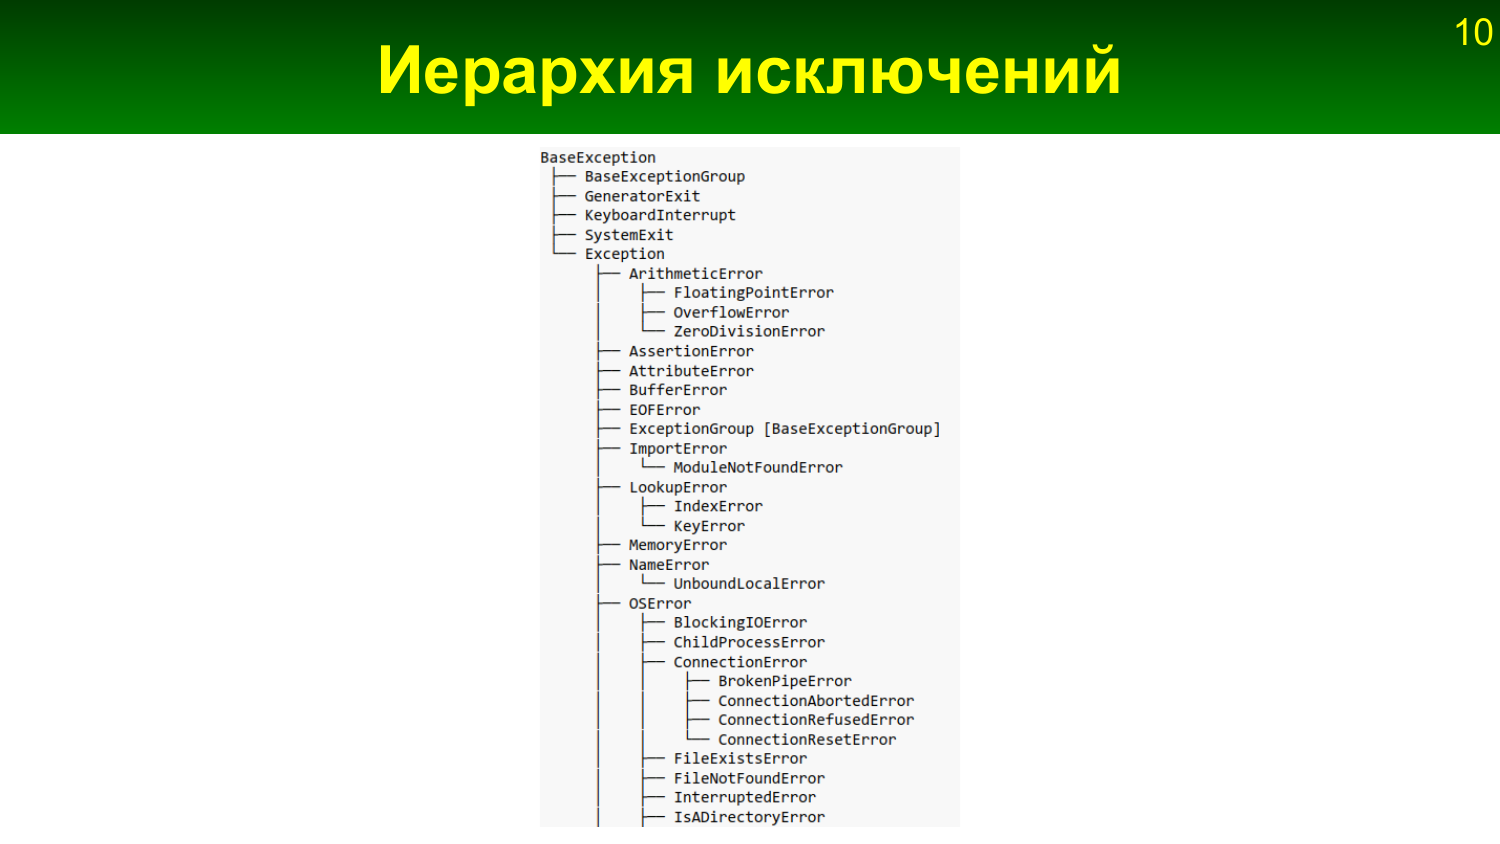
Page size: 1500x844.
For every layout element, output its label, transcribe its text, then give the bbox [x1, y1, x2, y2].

picture [539, 147, 961, 827]
title Иерархия исключений [75, 19, 1426, 115]
